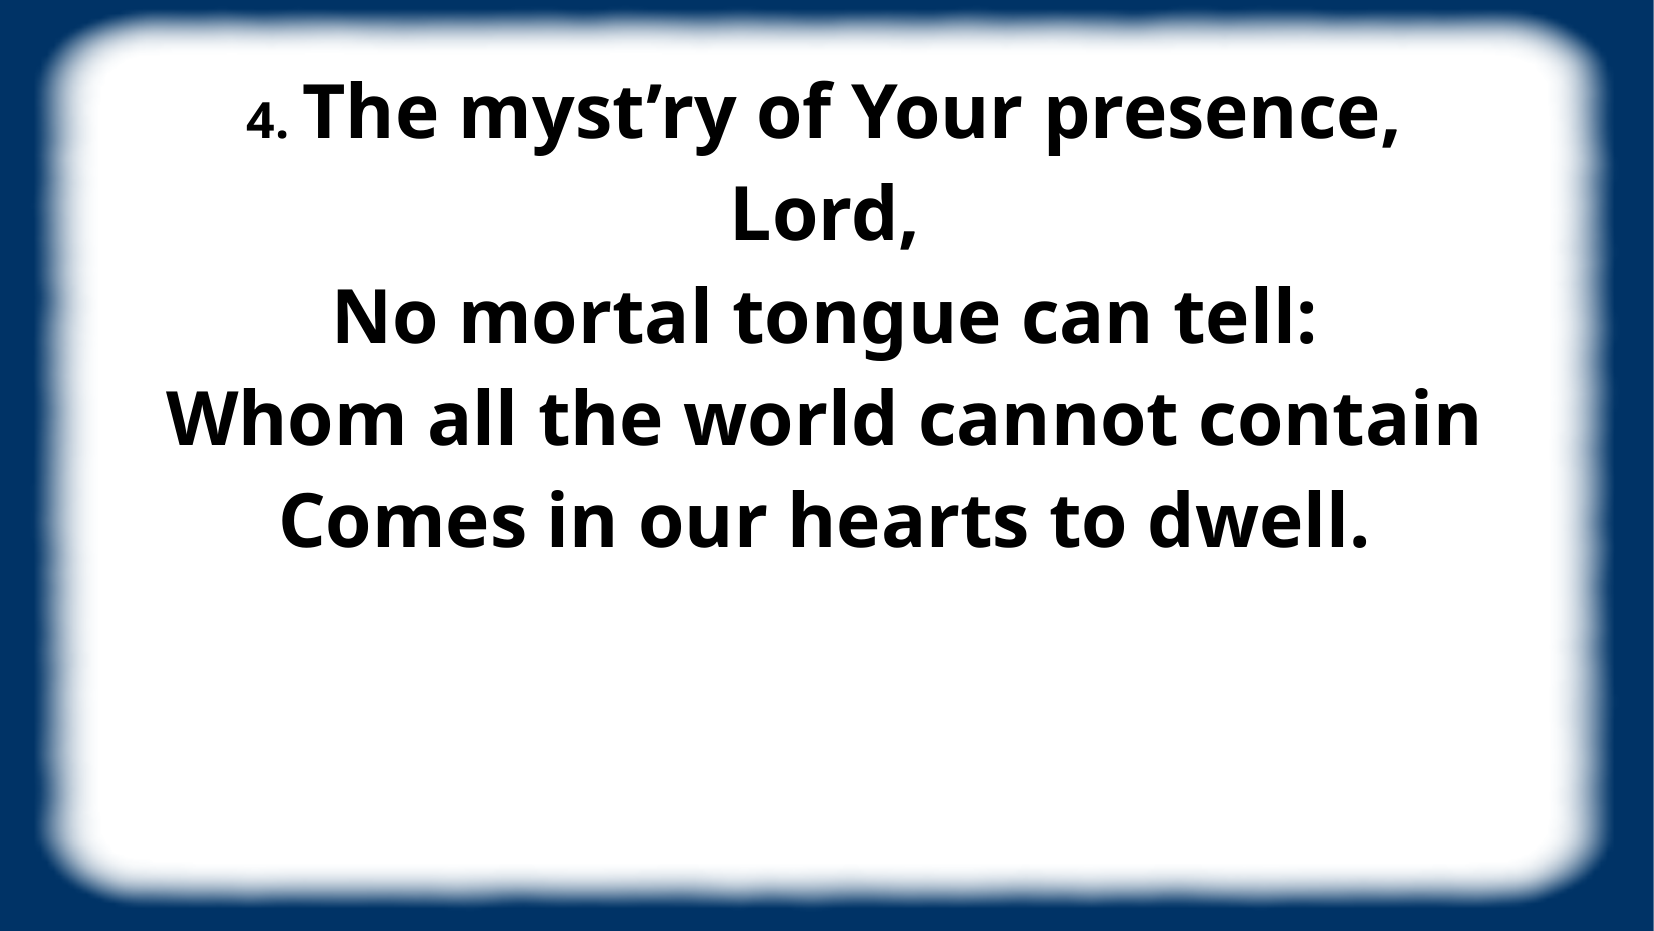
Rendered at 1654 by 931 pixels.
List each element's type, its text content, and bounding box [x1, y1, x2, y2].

text_box 4. The myst’ry of Your presence, Lord, No mortal tongue can tell: Whom all the world cannot contain Comes in our hearts to dwell. [150, 50, 1501, 466]
picture [0, 0, 1654, 931]
